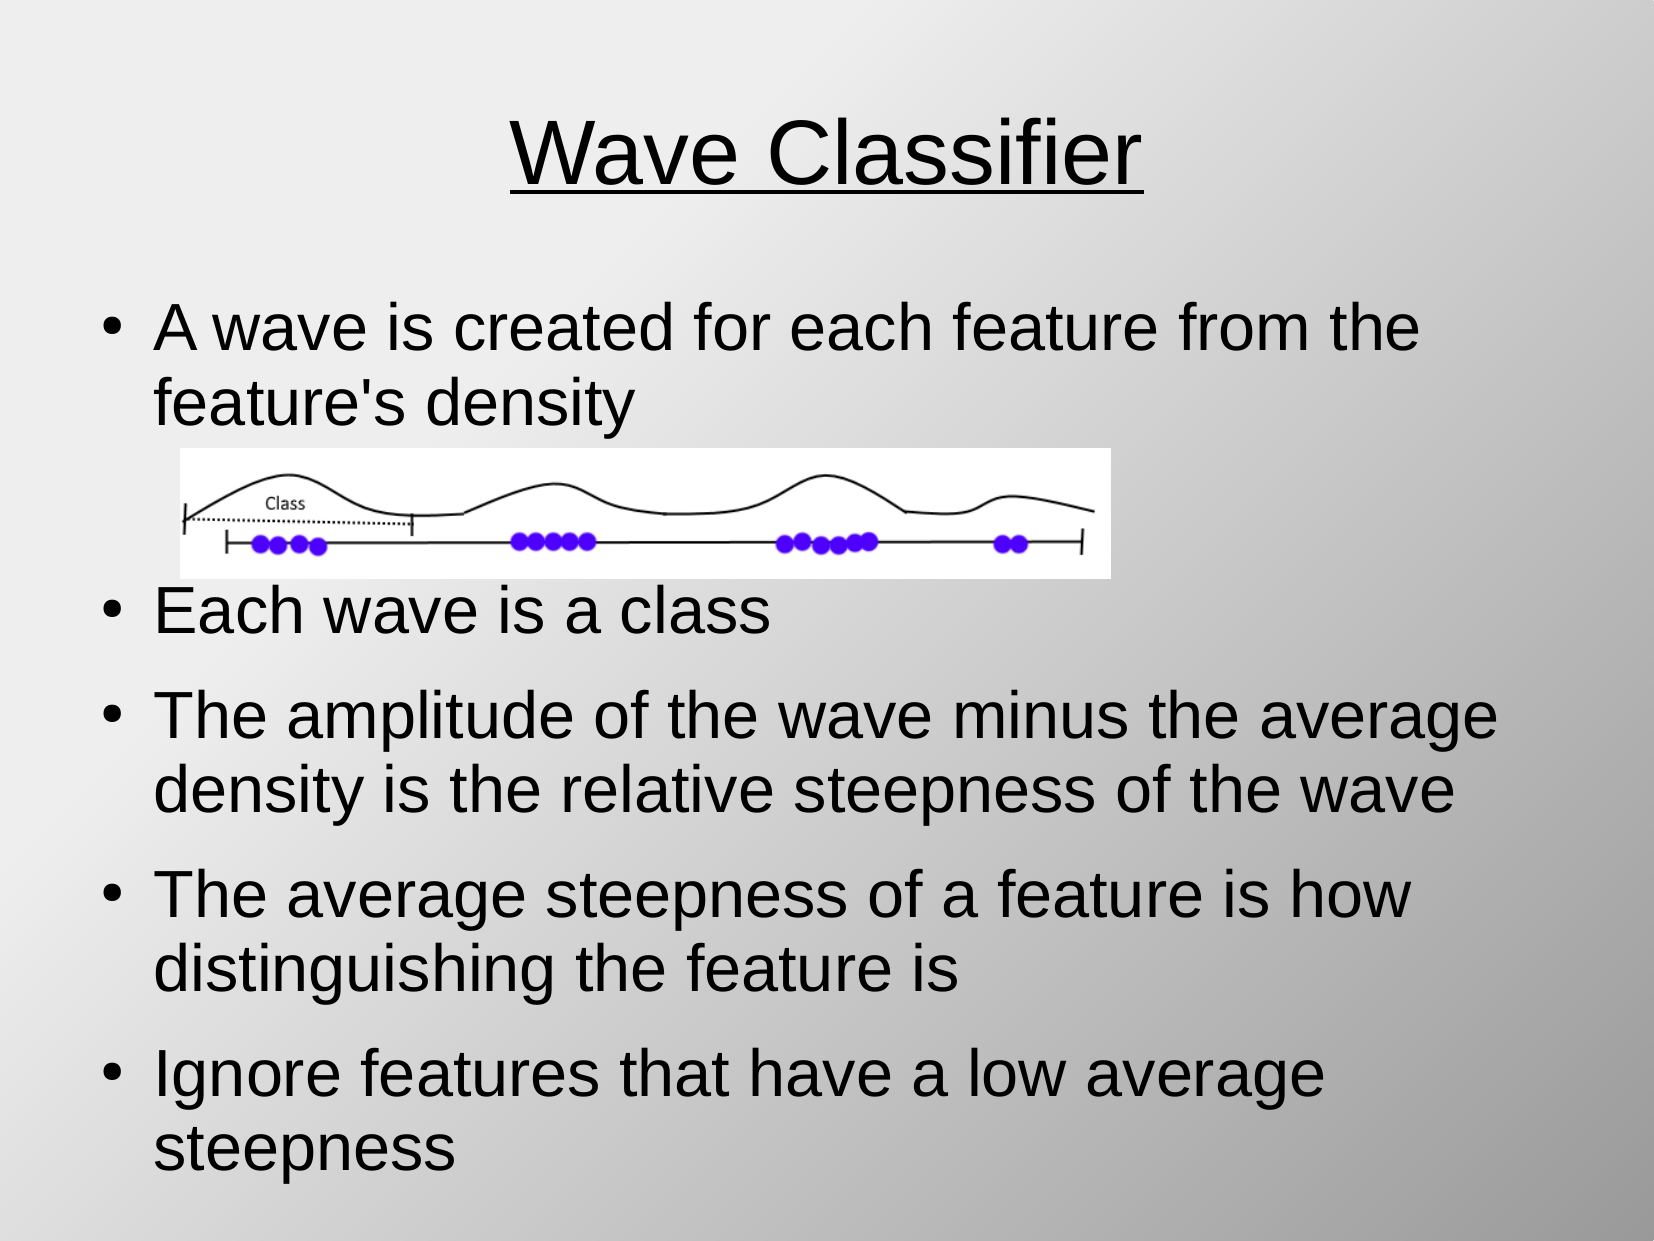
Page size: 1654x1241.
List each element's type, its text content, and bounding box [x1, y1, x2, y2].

list A wave is created for each feature from the feature's density Each wave is a class The amplitude of the wave minus the average density is the relative steepness of the wave The average steepness of a feature is how distinguishing the feature is Ignore features that have a low average steepness [82, 290, 1571, 1186]
title Wave Classifier [82, 49, 1571, 257]
picture [180, 448, 1111, 579]
